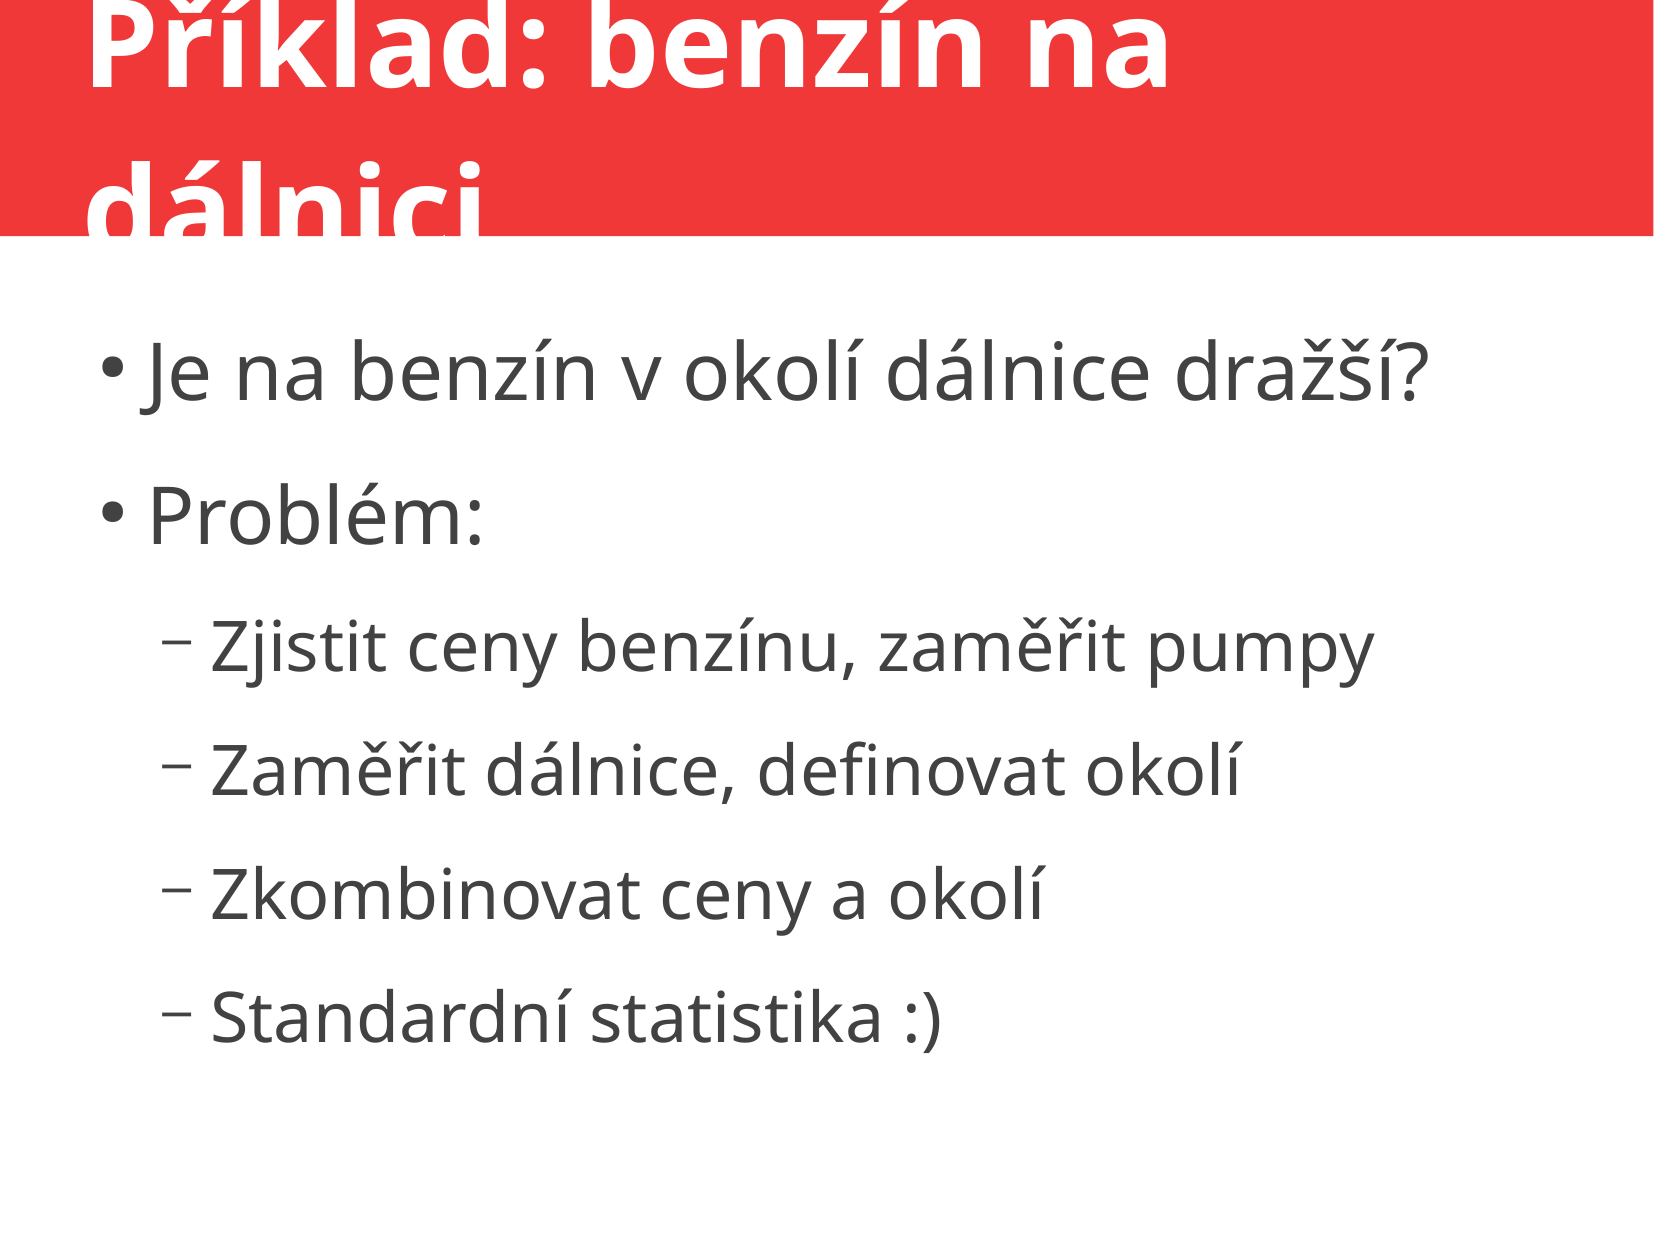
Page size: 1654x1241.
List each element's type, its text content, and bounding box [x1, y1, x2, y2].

list Je na benzín v okolí dálnice dražší? Problém: Zjistit ceny benzínu, zaměřit pumpy Zaměřit dálnice, definovat okolí Zkombinovat ceny a okolí Standardní statistika :) [82, 314, 1563, 1080]
title Příklad: benzín na dálnici [82, 19, 1571, 227]
